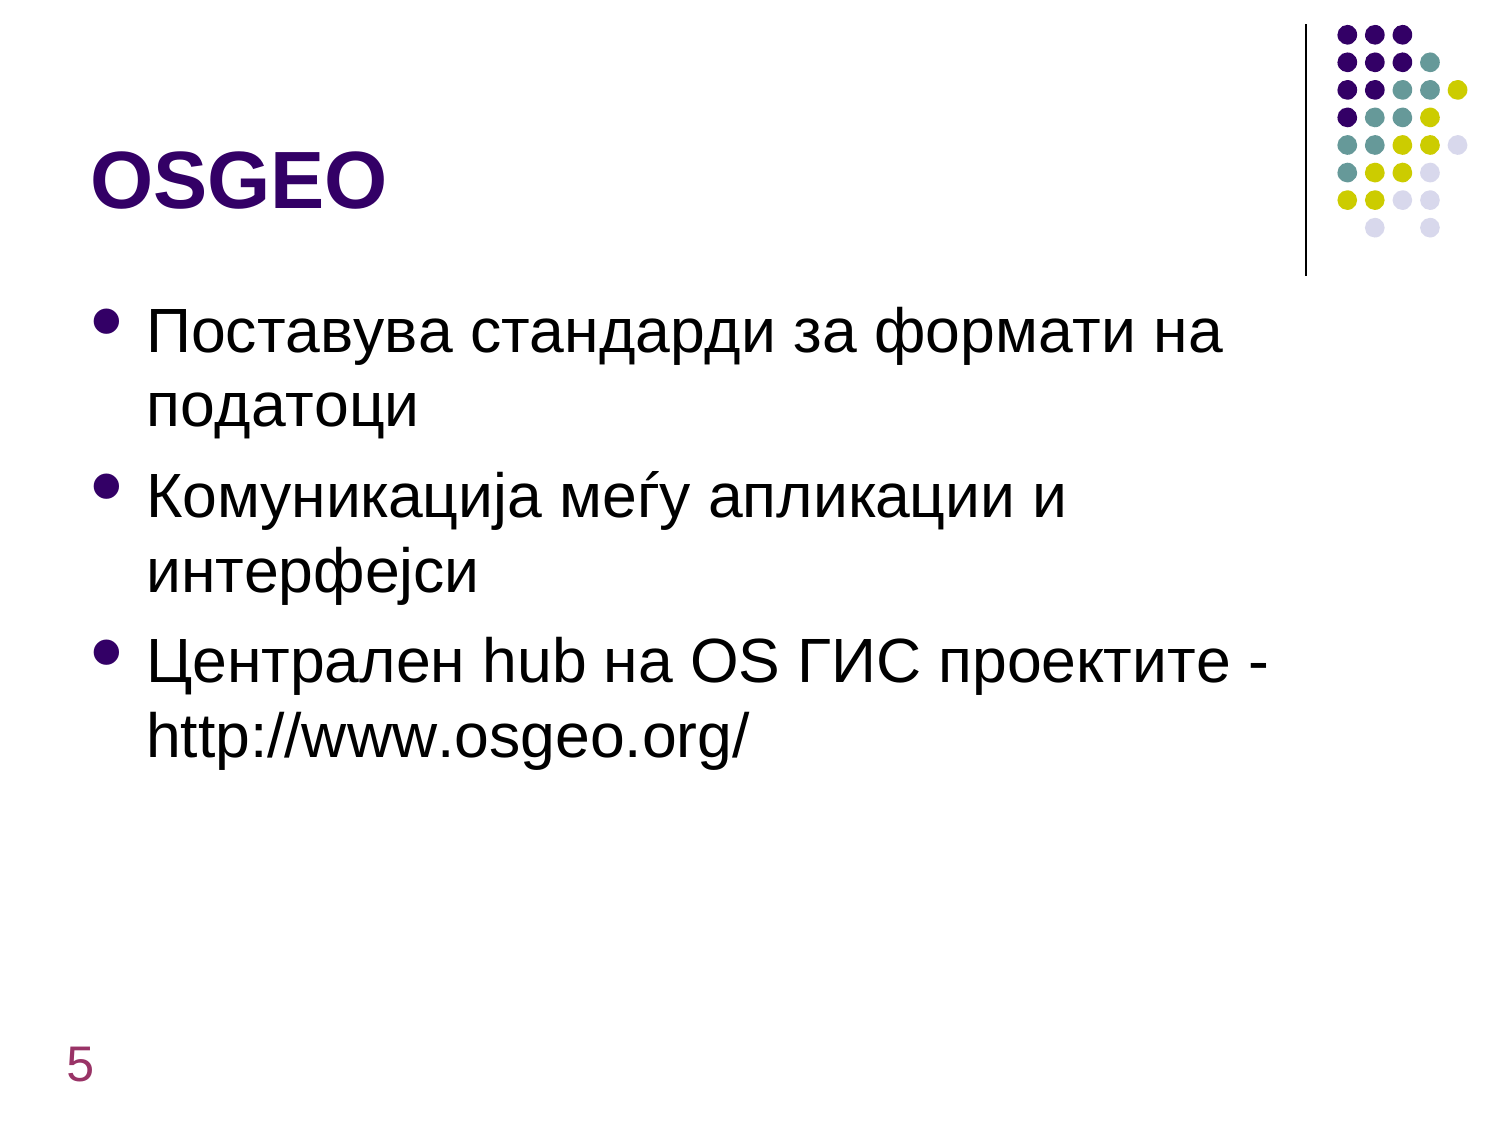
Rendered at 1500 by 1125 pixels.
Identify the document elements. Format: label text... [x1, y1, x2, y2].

title OSGEO [74, 20, 1313, 233]
list Поставува стандарди за формати на податоци Комуникација меѓу апликации и интерфејси Централен hub на OS ГИС проектите - http://www.osgeo.org/ [75, 282, 1426, 1006]
